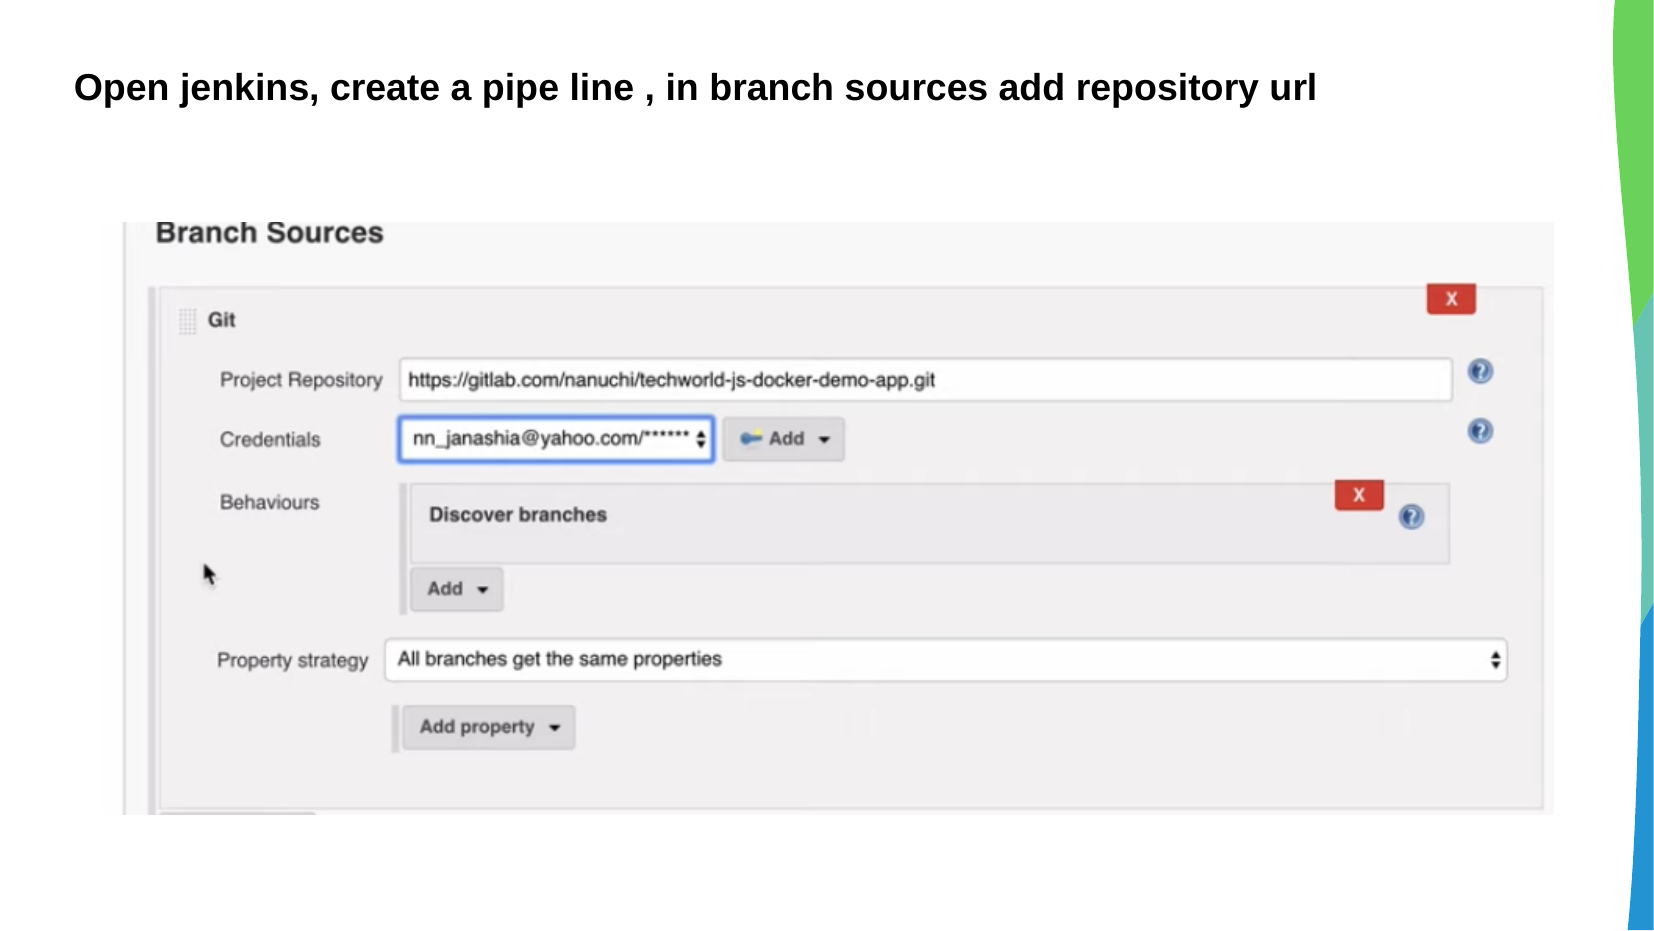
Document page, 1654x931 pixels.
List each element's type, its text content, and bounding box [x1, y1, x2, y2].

picture [102, 222, 1554, 815]
text_box Open jenkins, create a pipe line , in branch sources add repository url [59, 59, 1565, 200]
